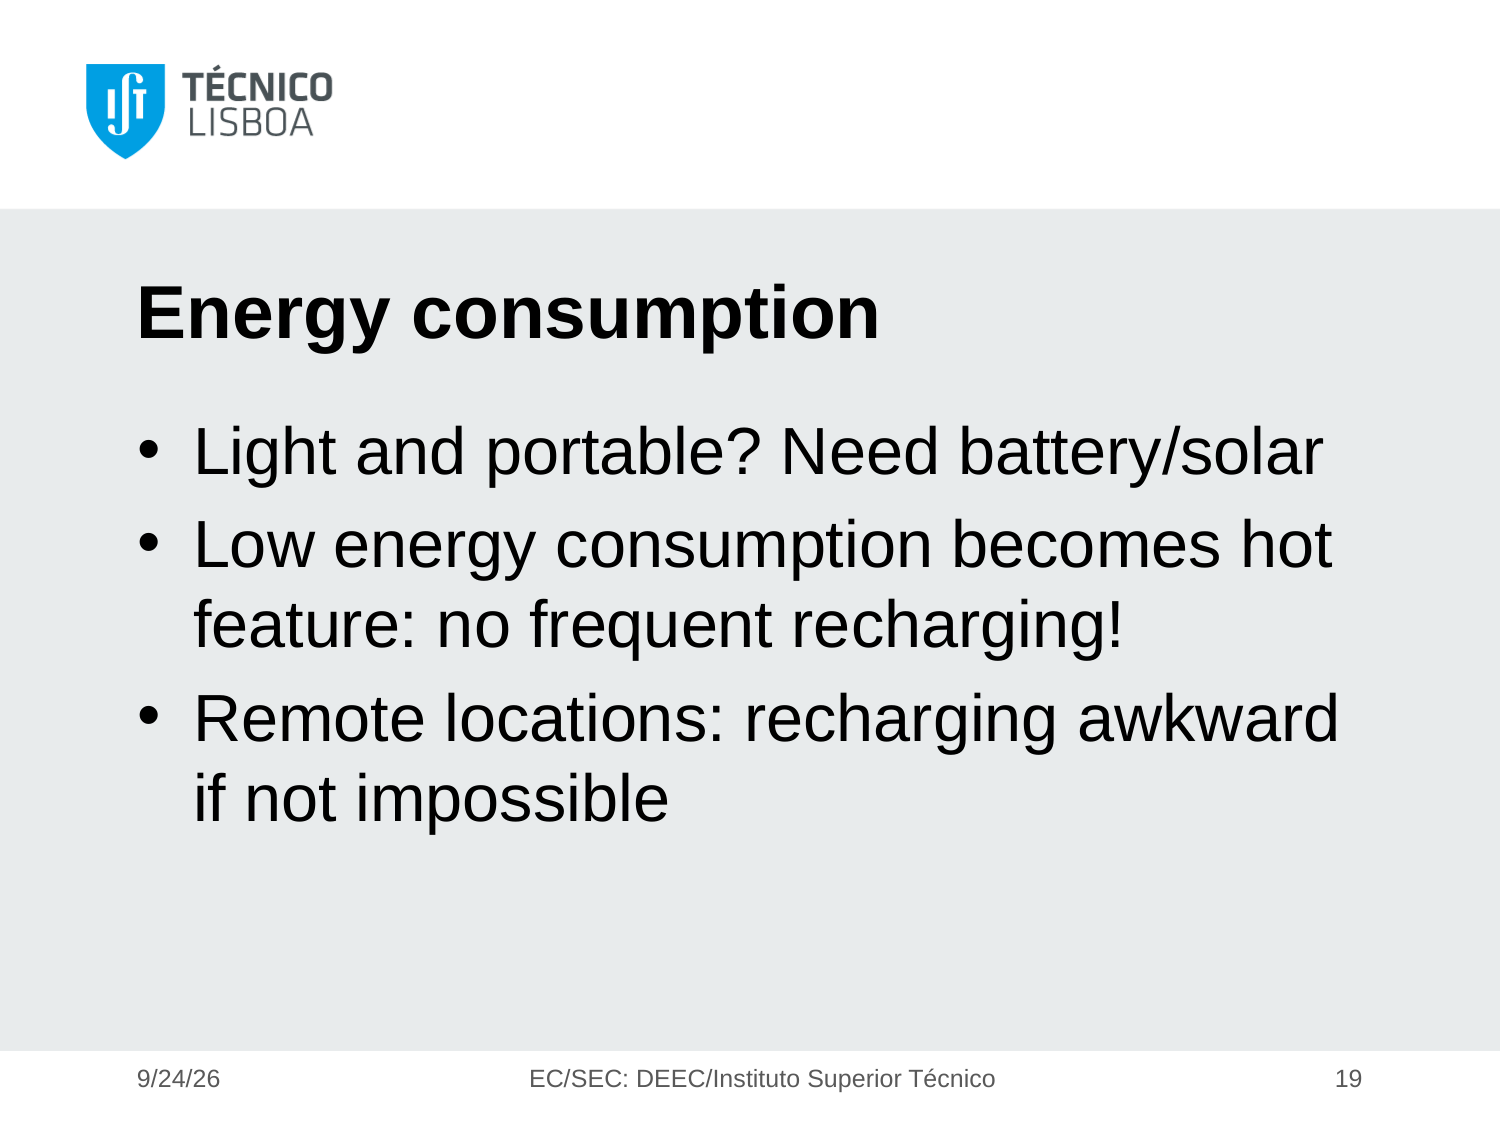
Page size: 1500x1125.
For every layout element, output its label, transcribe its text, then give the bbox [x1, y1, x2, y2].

title Energy consumption [121, 237, 1378, 381]
list Light and portable? Need battery/solar Low energy consumption becomes hot feature: no frequent recharging! Remote locations: recharging awkward if not impossible [121, 400, 1378, 1005]
slide_number 10/8/18 [121, 1052, 425, 1103]
slide_number <number> [1077, 1052, 1378, 1103]
footer EC/SEC: DEEC/Instituto Superior Técnico [512, 1052, 1021, 1103]
picture [0, 0, 1500, 1125]
